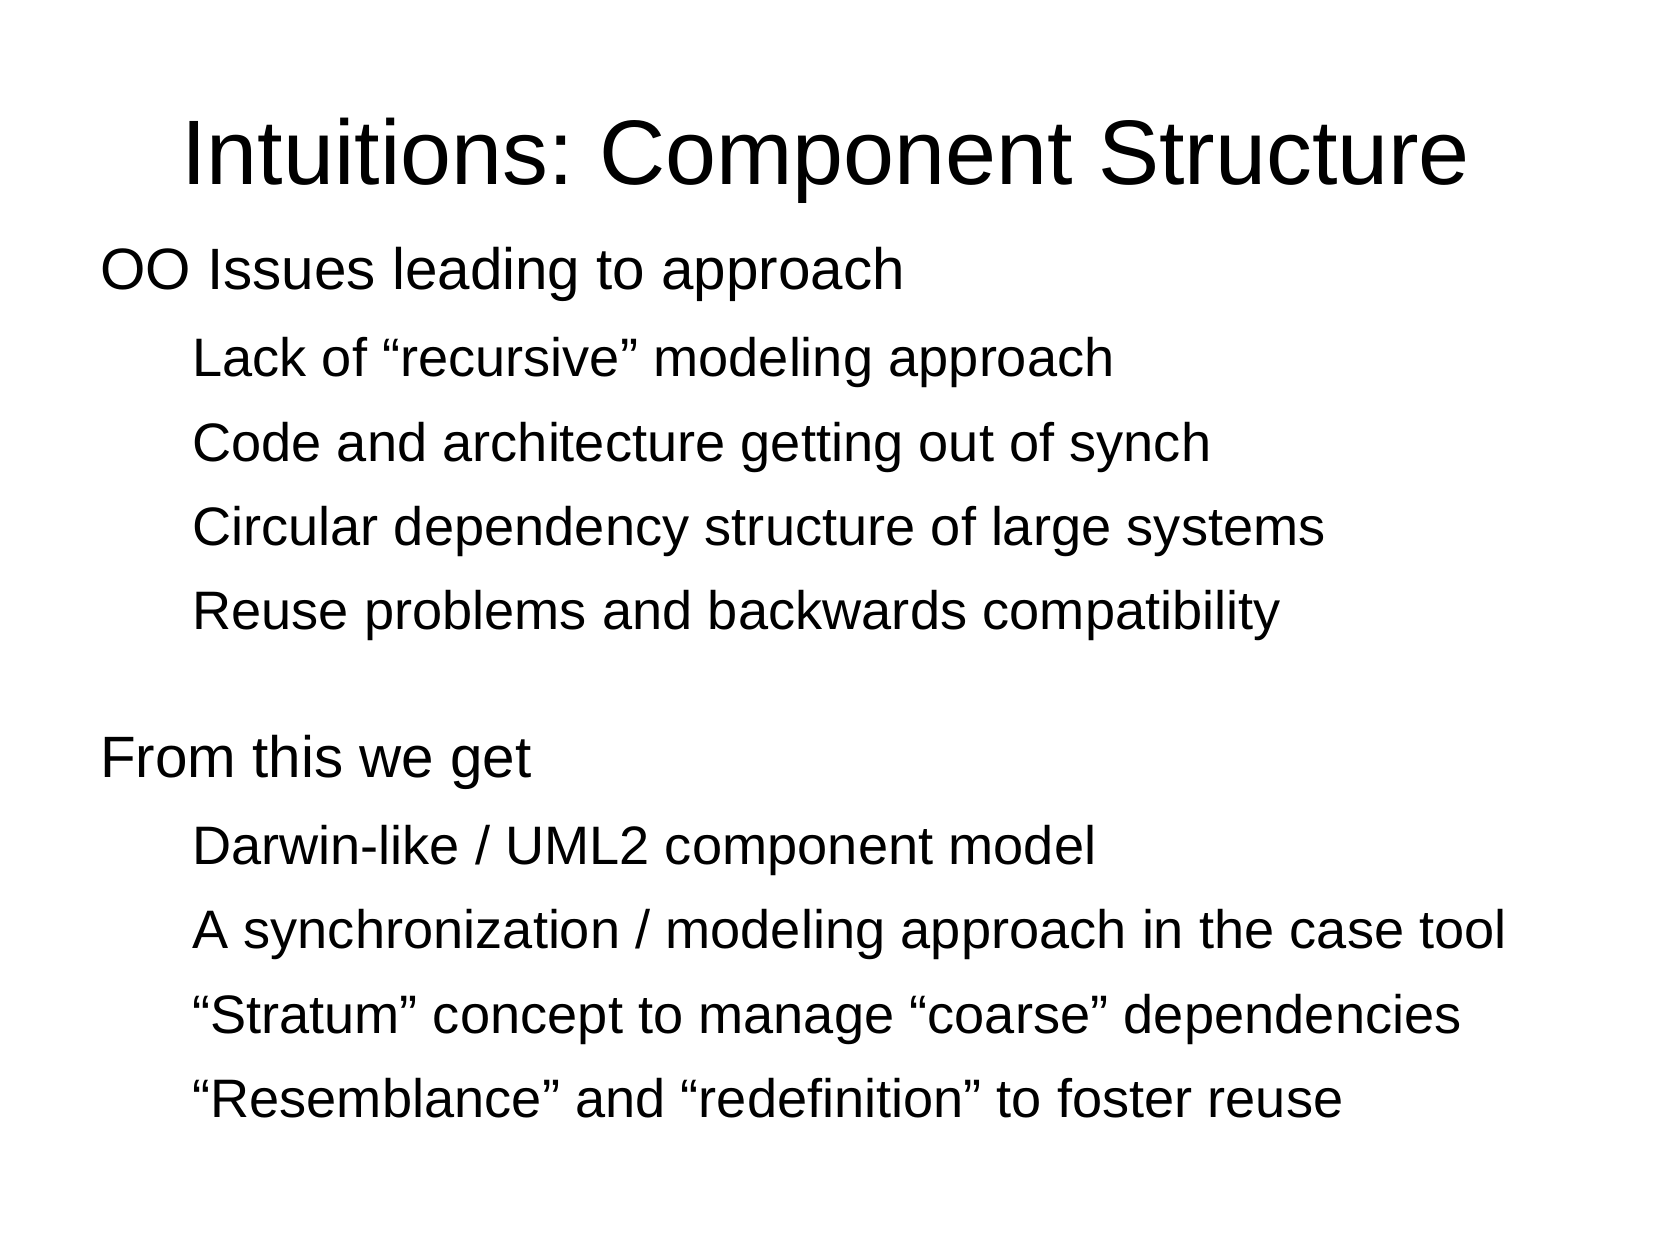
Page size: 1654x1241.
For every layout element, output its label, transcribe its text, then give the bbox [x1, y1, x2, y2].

list OO Issues leading to approach Lack of “recursive” modeling approach Code and architecture getting out of synch Circular dependency structure of large systems Reuse problems and backwards compatibility From this we get Darwin-like / UML2 component model A synchronization / modeling approach in the case tool “Stratum” concept to manage “coarse” dependencies “Resemblance” and “redefinition” to foster reuse [82, 237, 1571, 1129]
title Intuitions: Component Structure [82, 56, 1571, 237]
